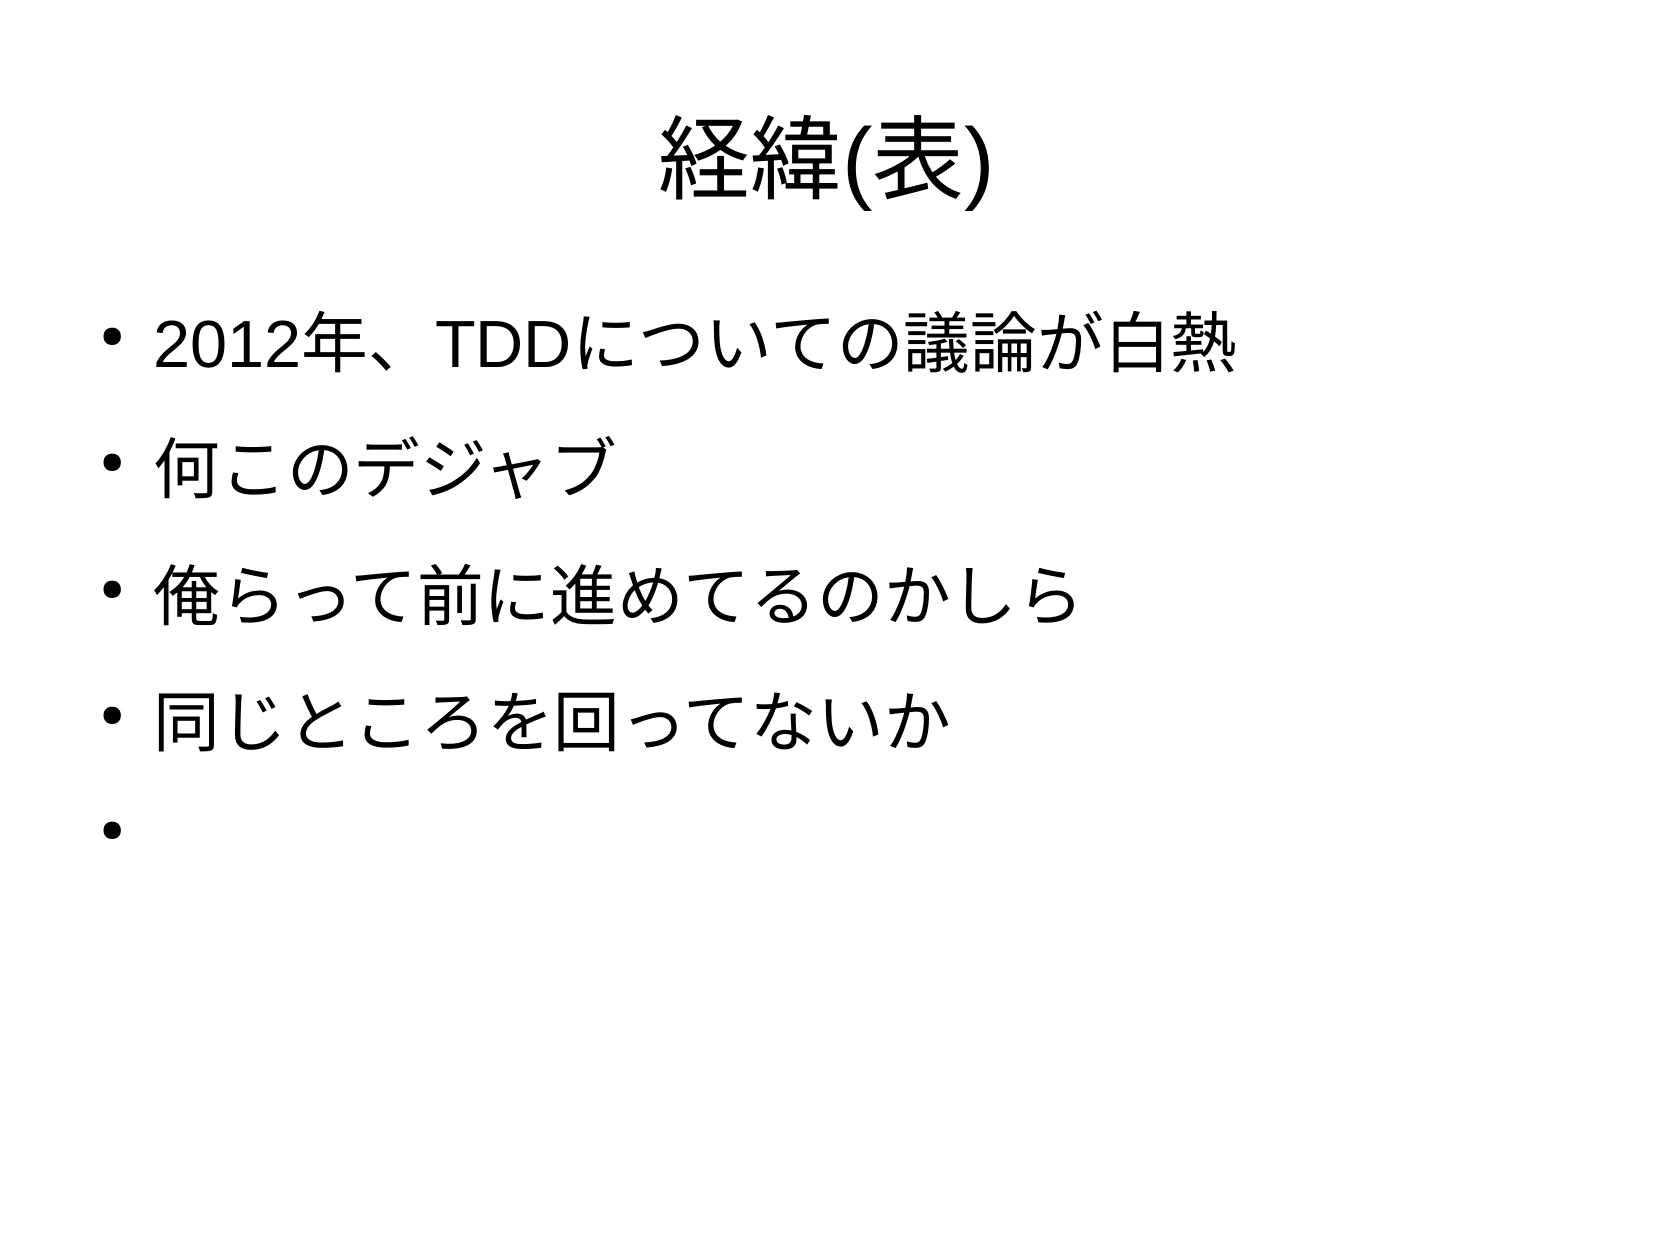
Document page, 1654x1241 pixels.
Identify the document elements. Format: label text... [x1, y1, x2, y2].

title 経緯(表) [82, 49, 1571, 257]
list 2012年、TDDについての議論が白熱 何このデジャブ 俺らって前に進めてるのかしら 同じところを回ってないか [82, 290, 1571, 1109]
